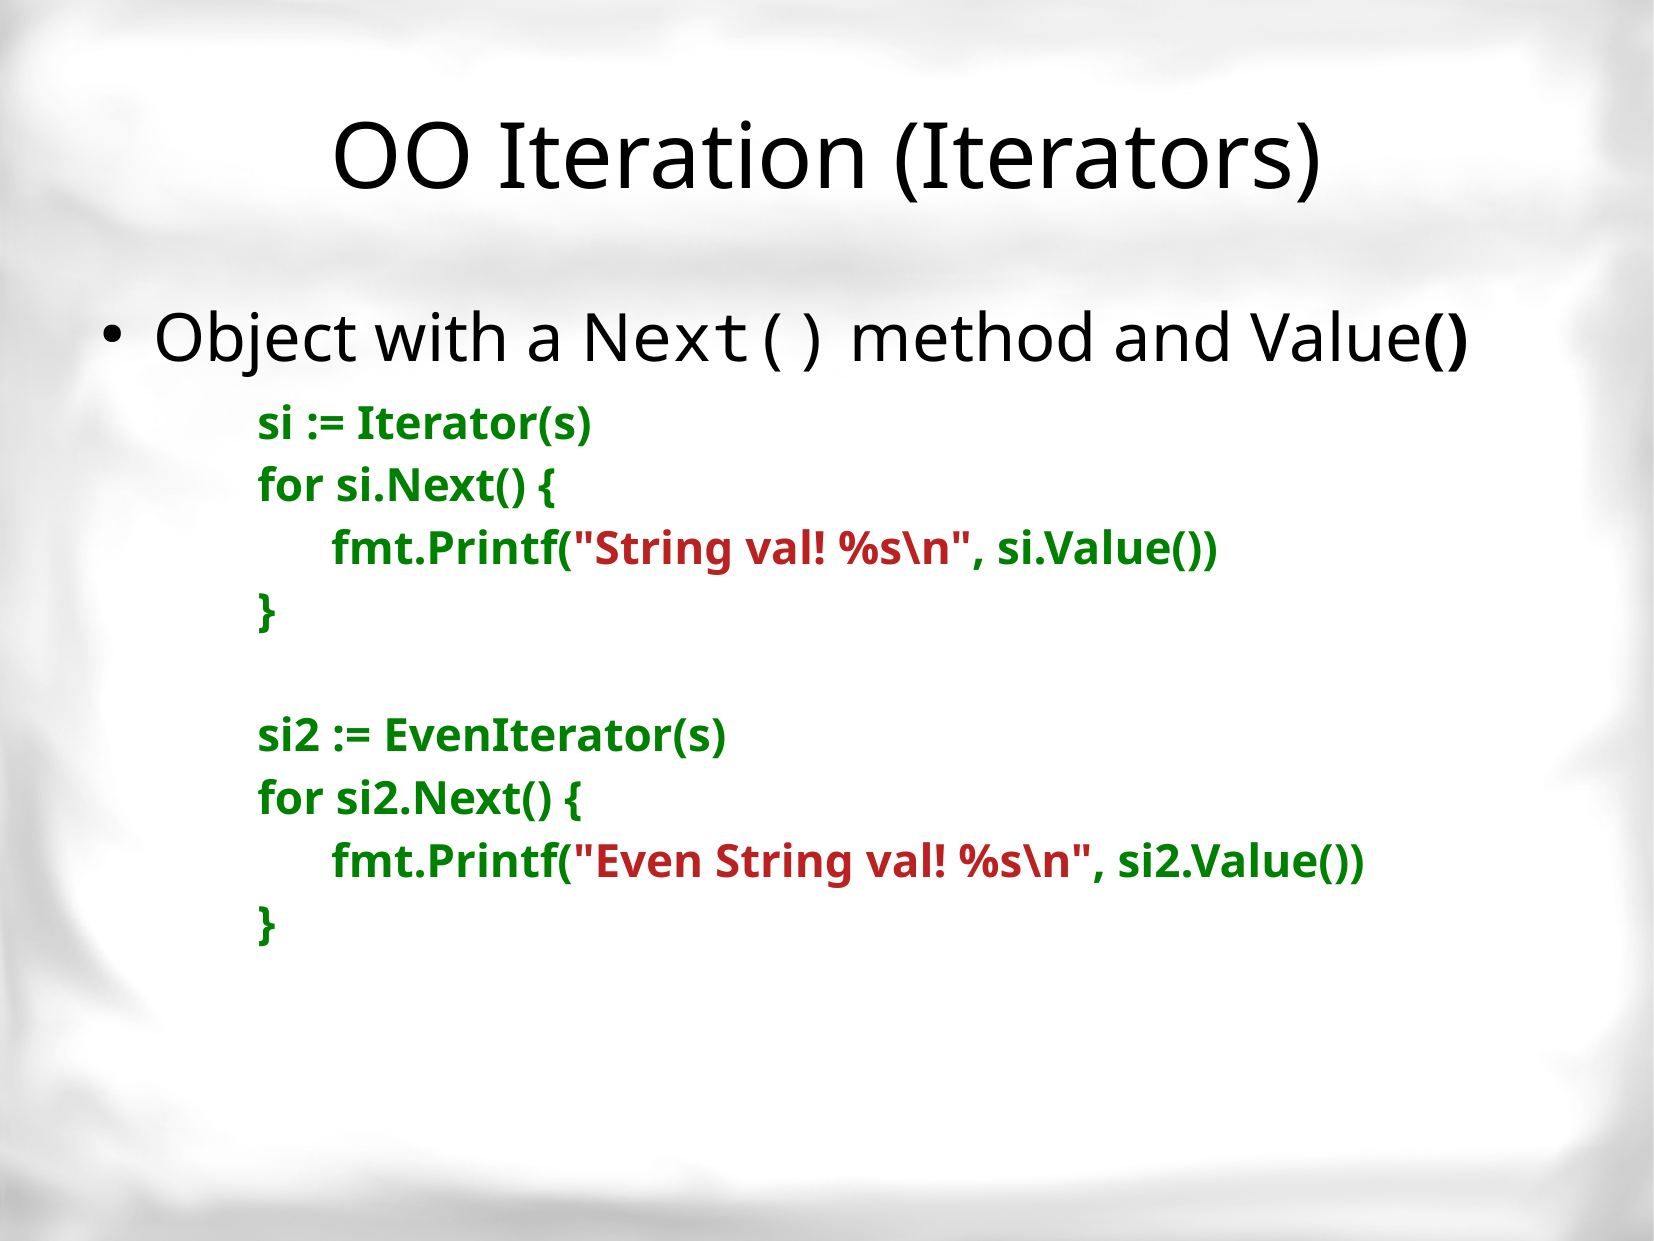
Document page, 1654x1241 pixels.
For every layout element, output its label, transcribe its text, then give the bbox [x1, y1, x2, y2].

title OO Iteration (Iterators) [82, 49, 1571, 257]
picture [0, 0, 1654, 1241]
list Object with a Next() method and Value() [82, 290, 1538, 1010]
text_box si := Iterator(s) for si.Next() { fmt.Printf("String val! %s\n", si.Value()) } si2 := EvenIterator(s) for si2.Next() { fmt.Printf("Even String val! %s\n", si2.Value()) } [168, 382, 1654, 1077]
